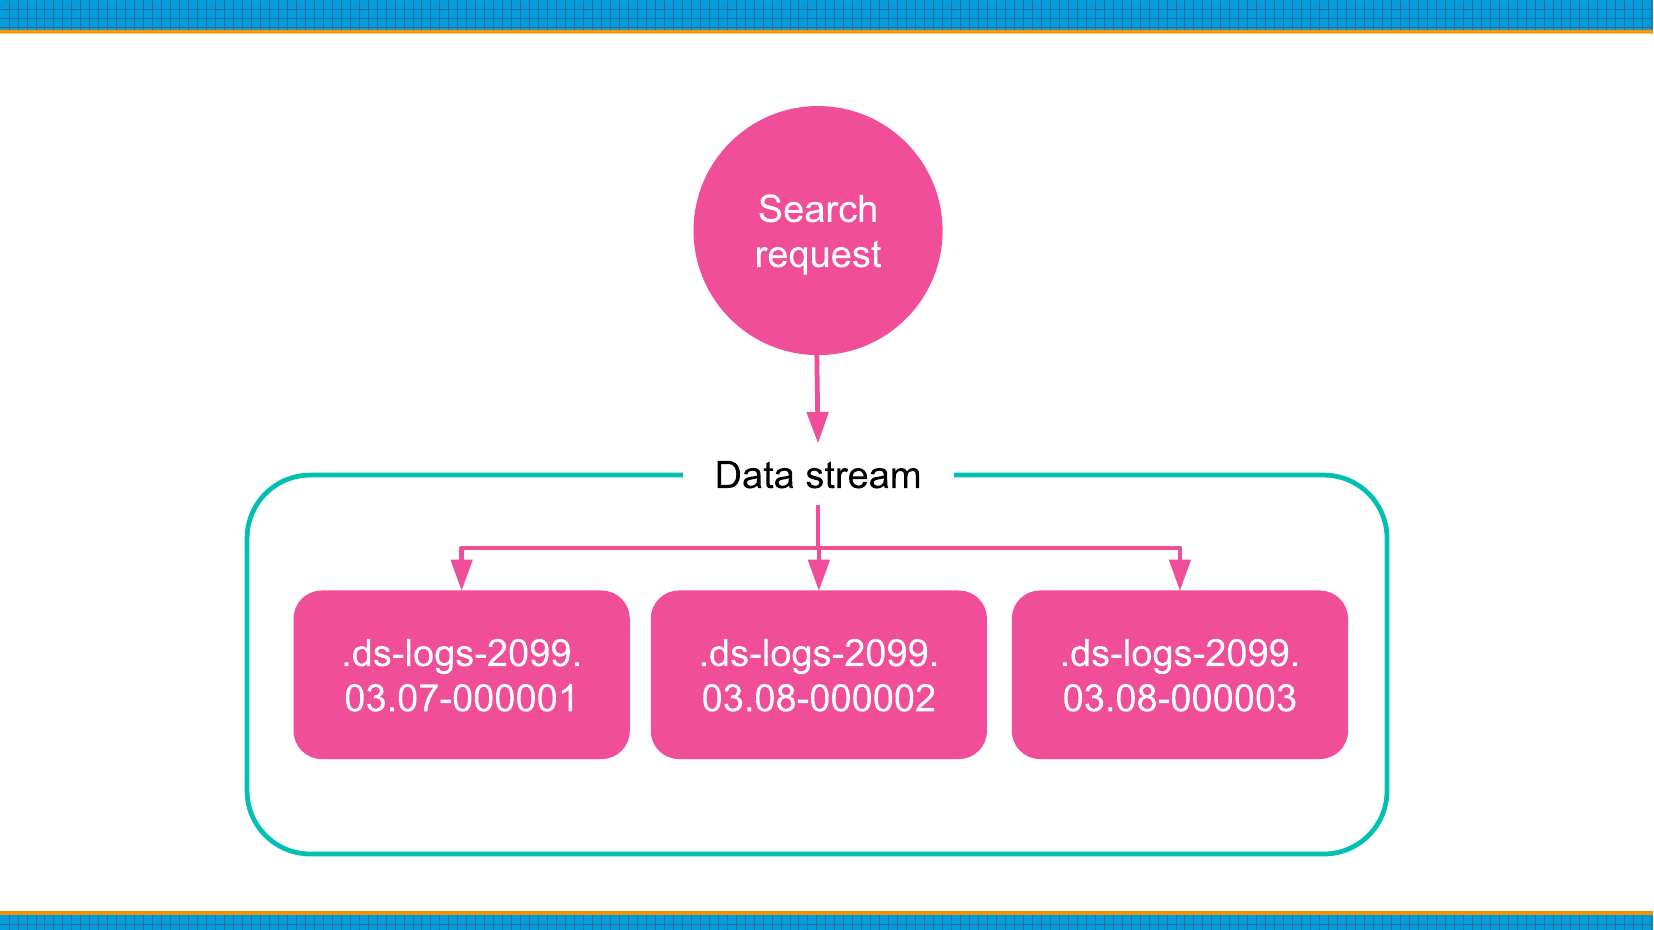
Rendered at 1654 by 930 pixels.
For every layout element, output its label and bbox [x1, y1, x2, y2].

picture [237, 98, 1400, 866]
